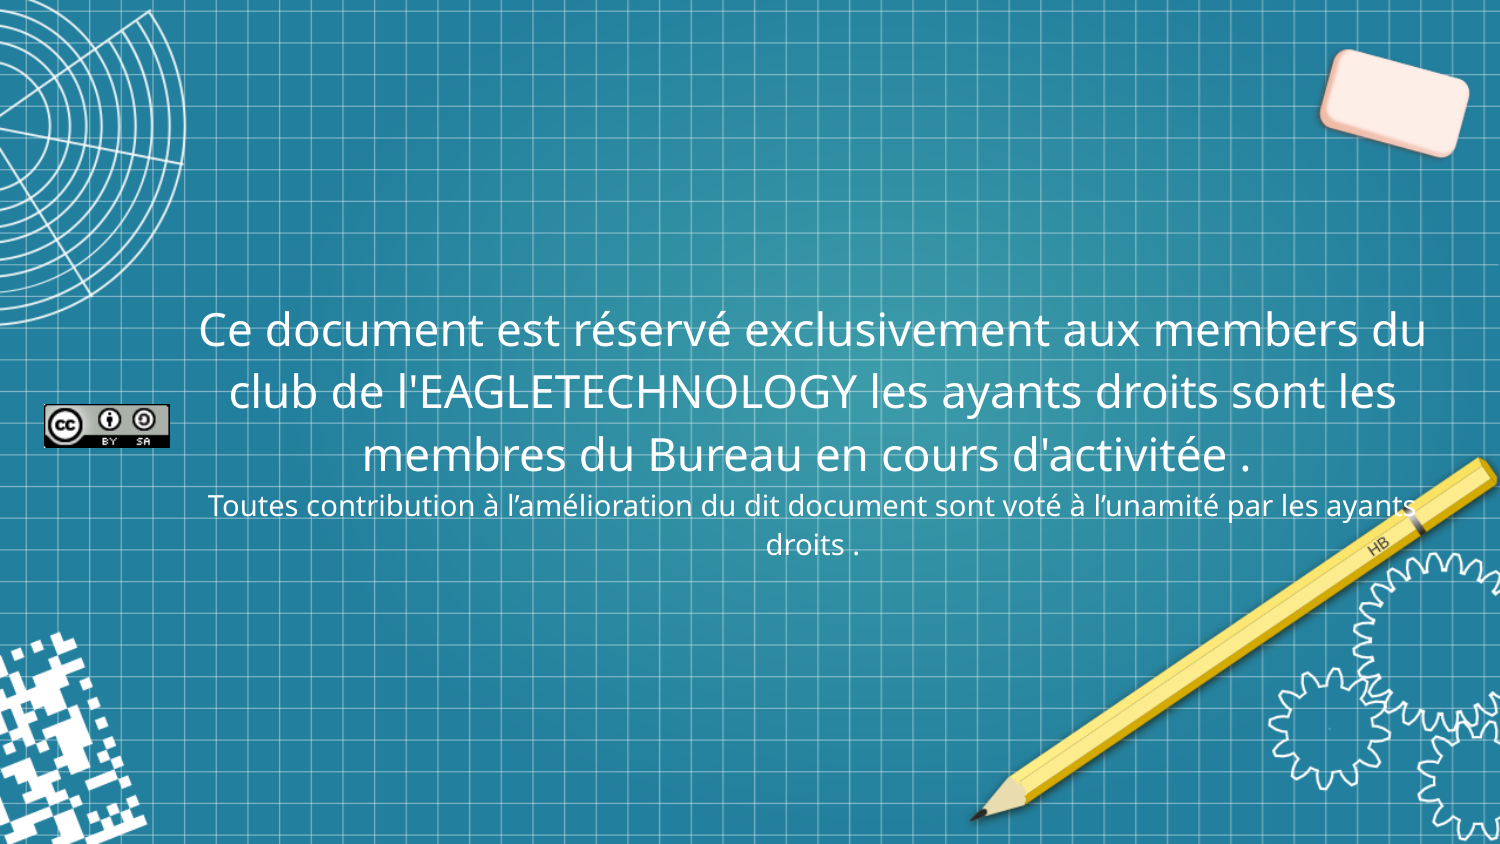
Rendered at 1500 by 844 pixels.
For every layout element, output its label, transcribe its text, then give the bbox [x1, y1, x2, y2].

picture [0, 0, 1500, 844]
title Ce document est réservé exclusivement aux members du club de l'EAGLETECHNOLOGY les ayants droits sont les membres du Bureau en cours d'activitée . Toutes contribution à l’amélioration du dit document sont voté à l’unamité par les ayants droits . [188, 230, 1437, 632]
